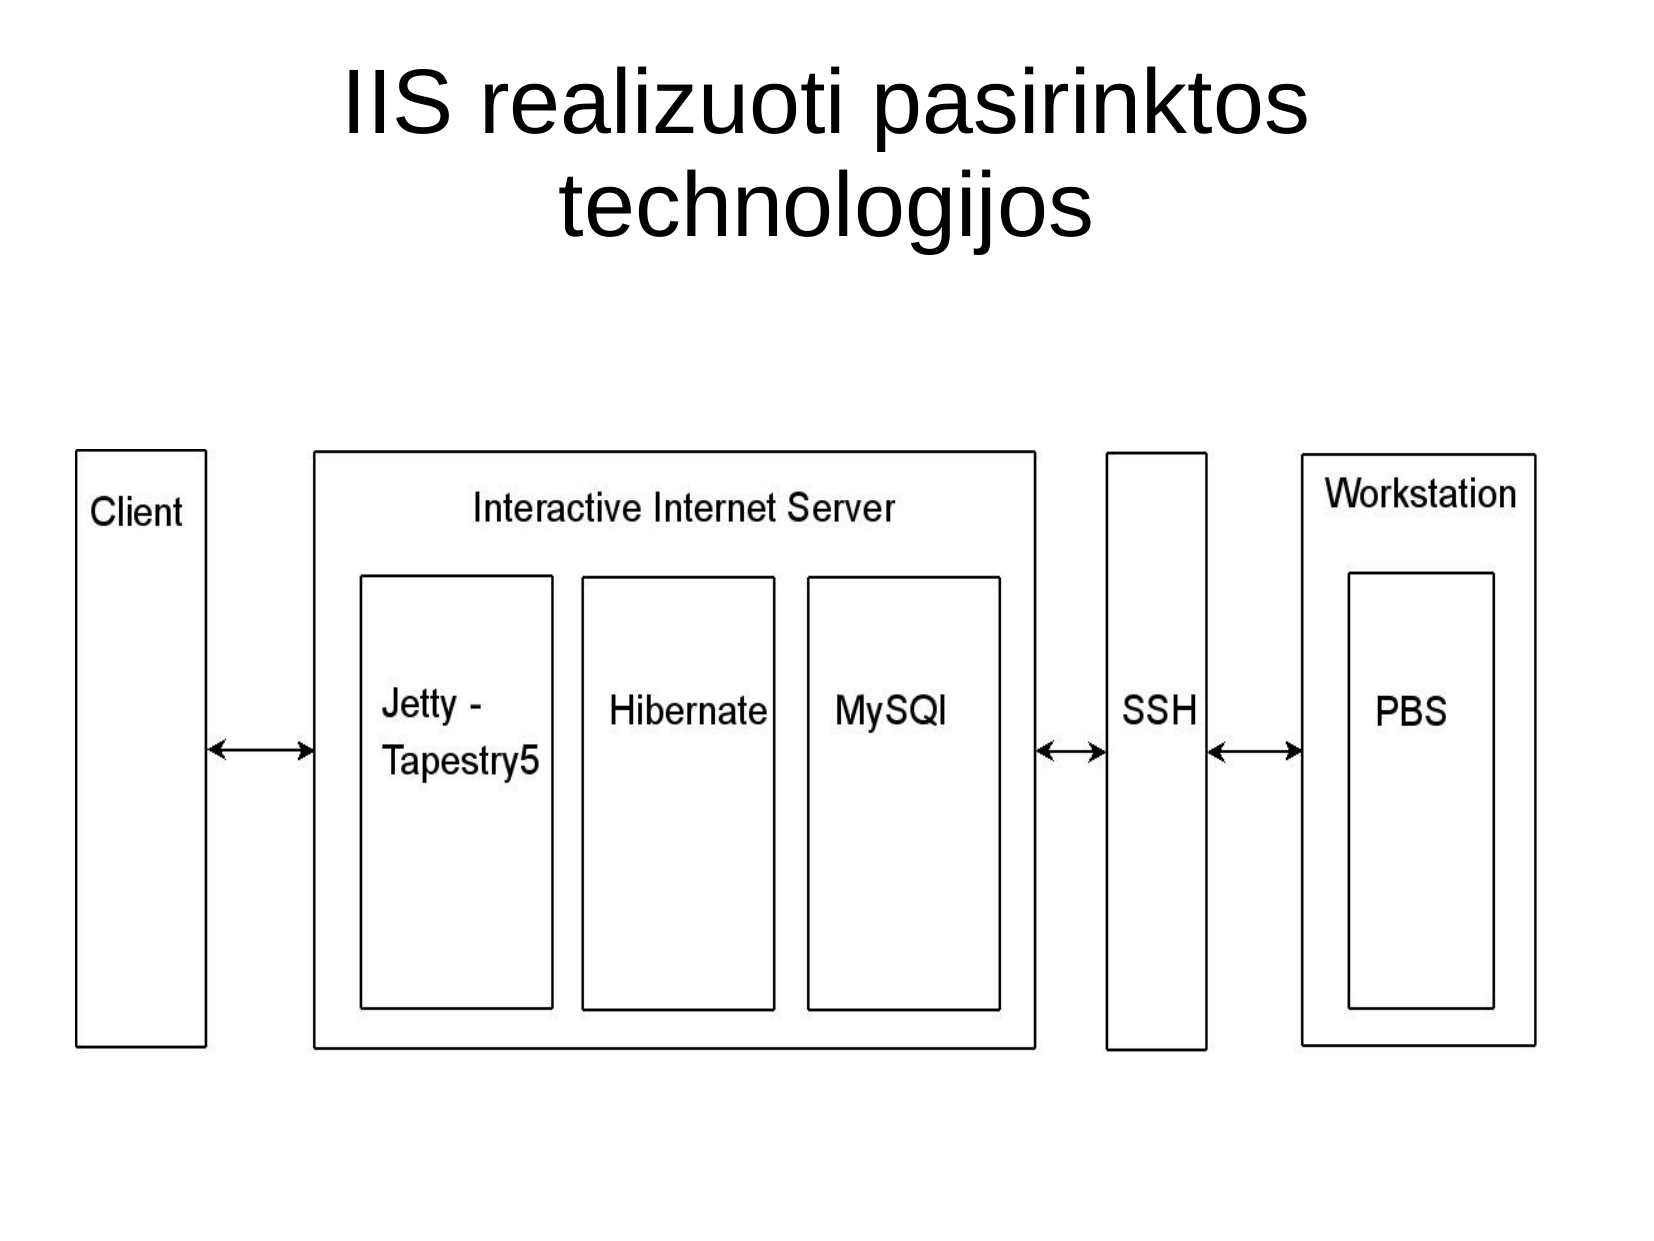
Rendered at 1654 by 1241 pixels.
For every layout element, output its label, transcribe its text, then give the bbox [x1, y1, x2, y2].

picture [75, 449, 1538, 1053]
title IIS realizuoti pasirinktos technologijos [82, 39, 1571, 267]
